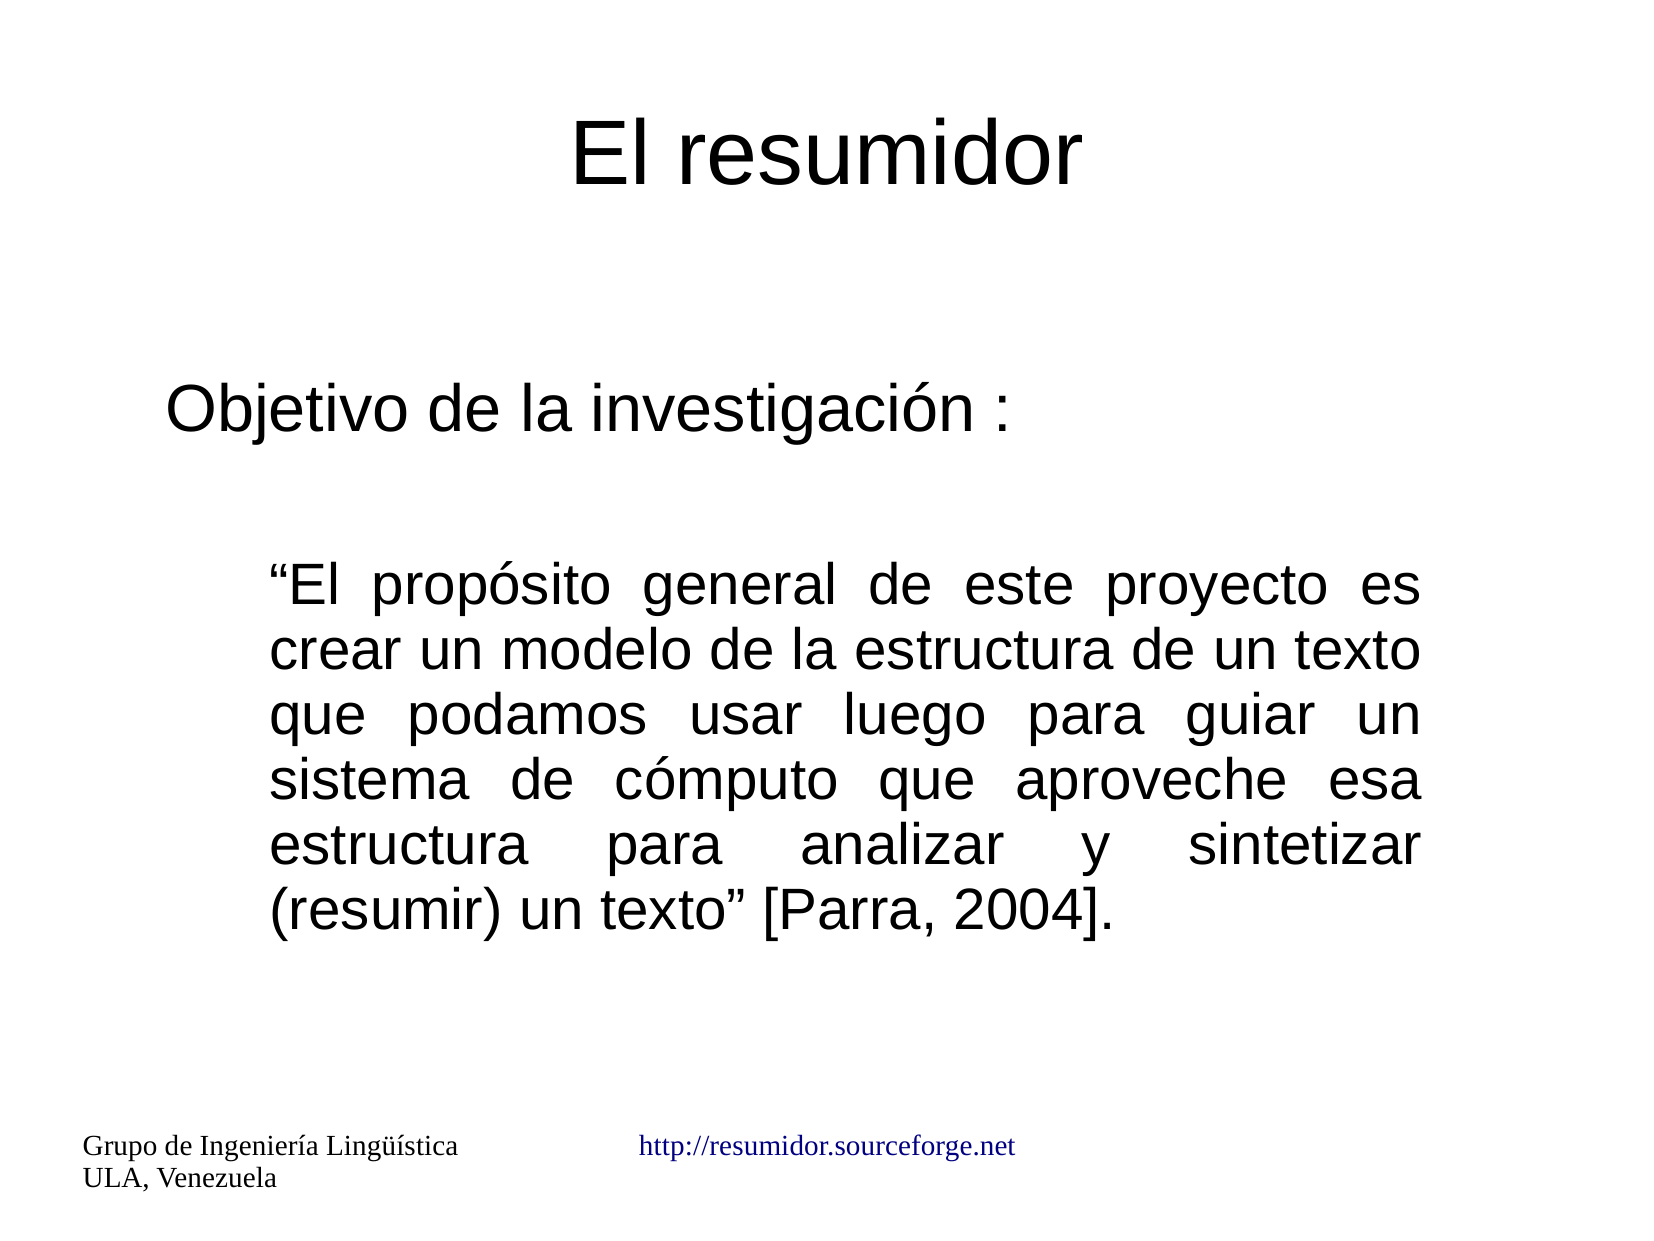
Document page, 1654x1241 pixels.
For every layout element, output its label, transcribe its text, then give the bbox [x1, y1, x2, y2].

list Objetivo de la investigación : “El propósito general de este proyecto es crear un modelo de la estructura de un texto que podamos usar luego para guiar un sistema de cómputo que aproveche esa estructura para analizar y sintetizar (resumir) un texto” [Parra, 2004]. [132, 363, 1439, 1001]
title El resumidor [82, 56, 1571, 250]
